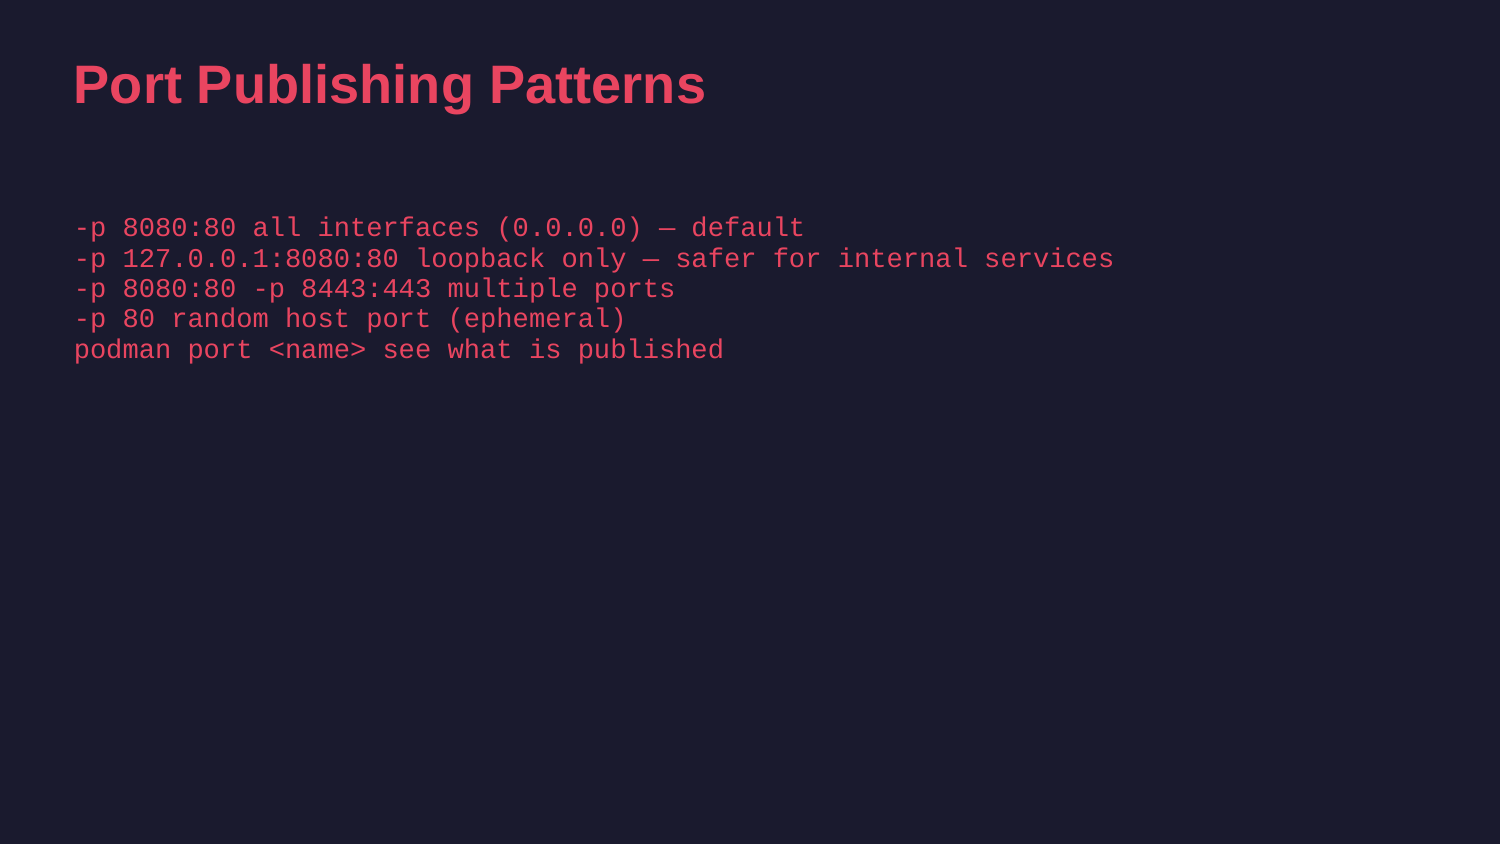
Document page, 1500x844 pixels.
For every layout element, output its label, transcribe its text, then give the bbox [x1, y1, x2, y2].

text_box -p 8080:80 all interfaces (0.0.0.0) — default -p 127.0.0.1:8080:80 loopback only — safer for internal services -p 8080:80 -p 8443:443 multiple ports -p 80 random host port (ephemeral) podman port <name> see what is published [59, 206, 1441, 798]
title Port Publishing Patterns [59, 47, 1441, 166]
